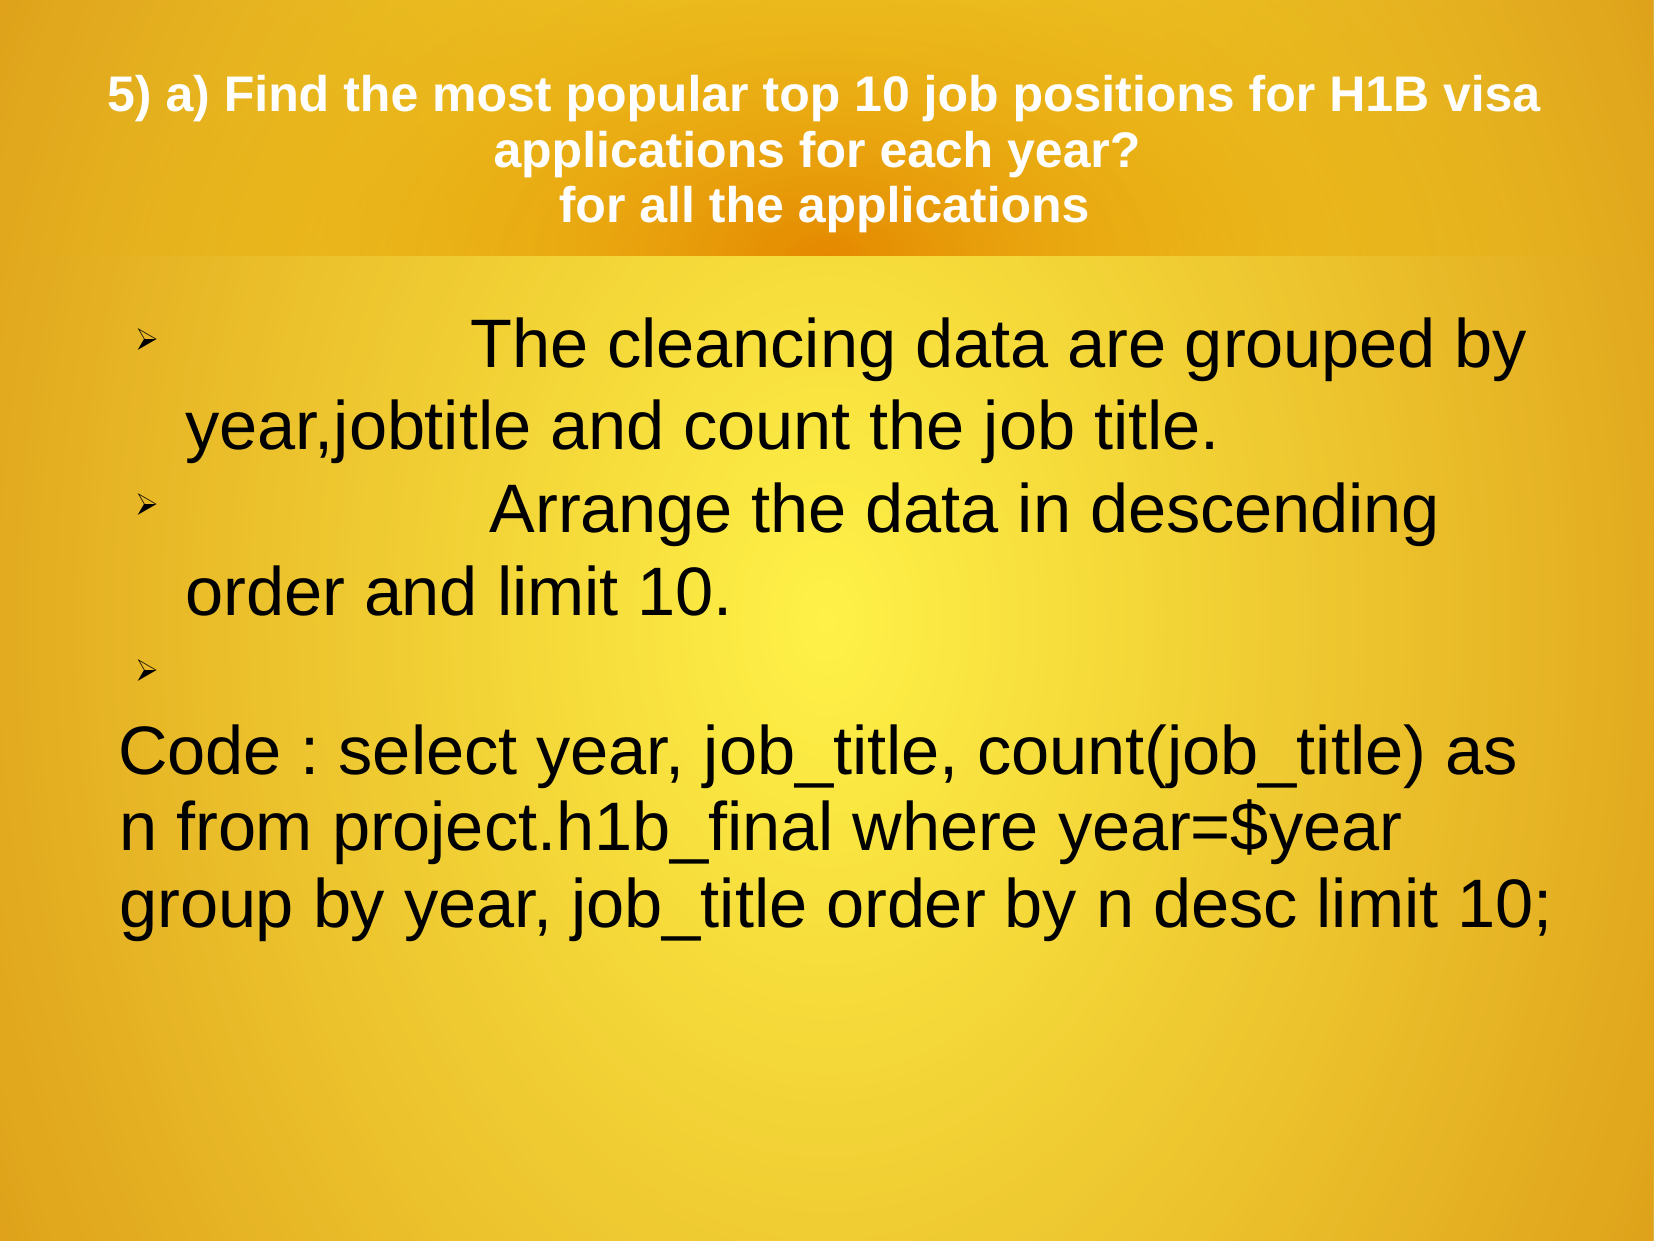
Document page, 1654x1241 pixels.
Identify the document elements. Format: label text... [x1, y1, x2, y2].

list The cleancing data are grouped by year,jobtitle and count the job title. Arrange the data in descending order and limit 10. Code : select year, job_title, count(job_title) as n from project.h1b_final where year=$year group by year, job_title order by n desc limit 10; [82, 299, 1571, 1019]
title 5) a) Find the most popular top 10 job positions for H1B visa applications for each year? for all the applications [82, 47, 1571, 252]
